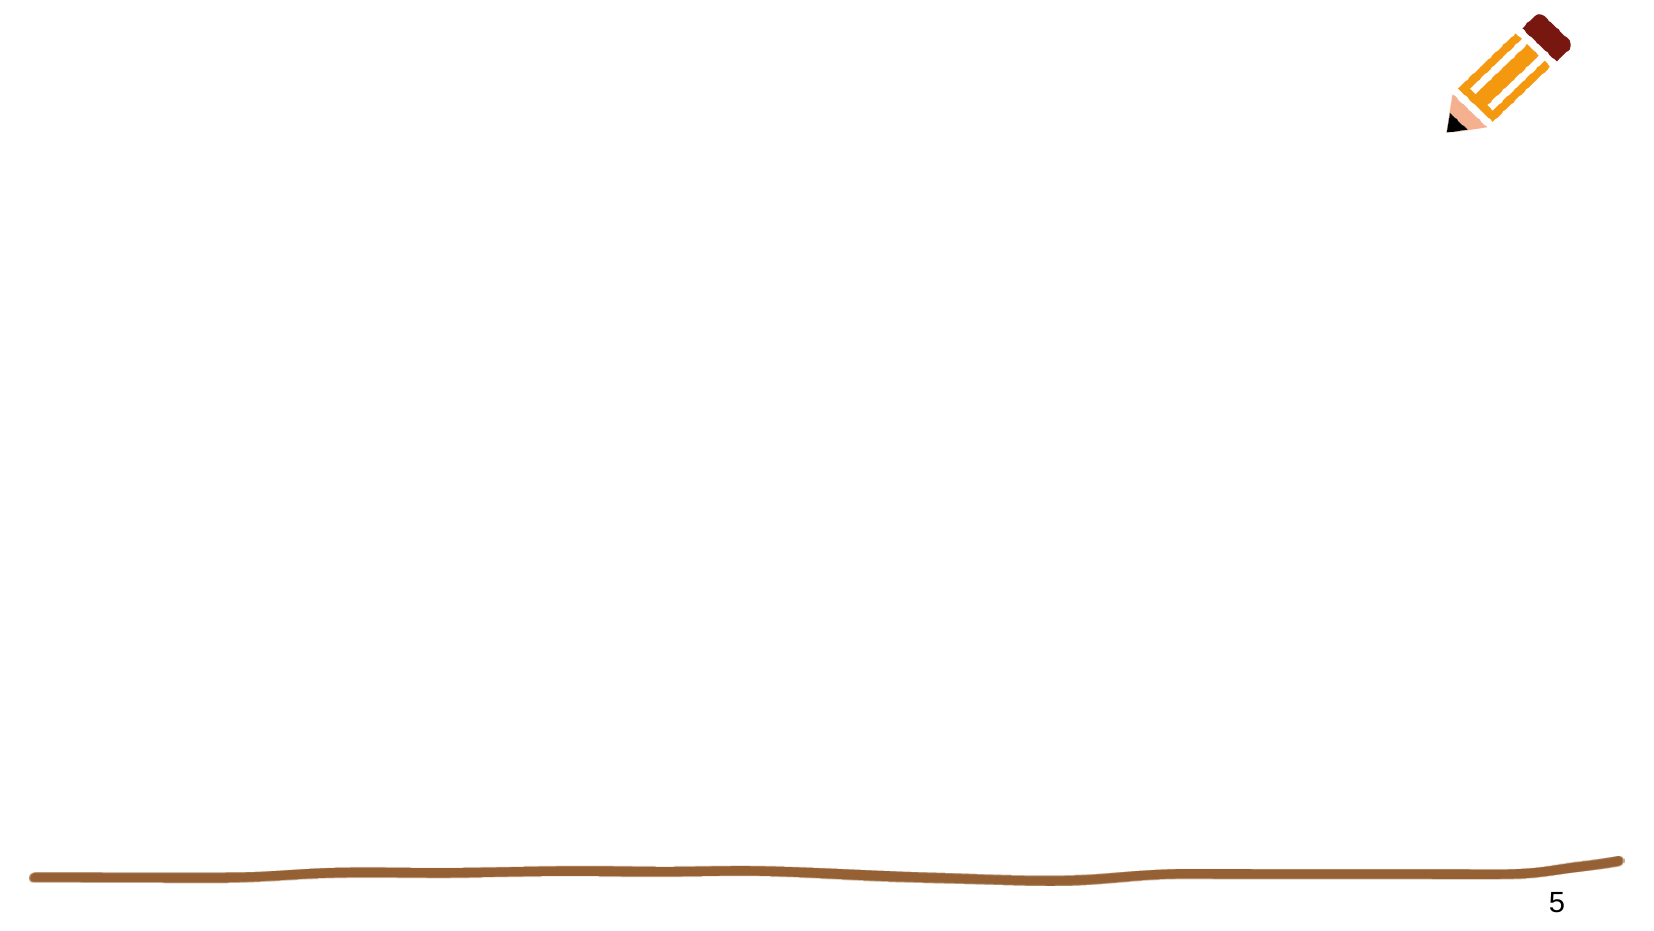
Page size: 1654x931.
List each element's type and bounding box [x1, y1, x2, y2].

picture [29, 856, 1625, 886]
picture [1446, 14, 1571, 133]
